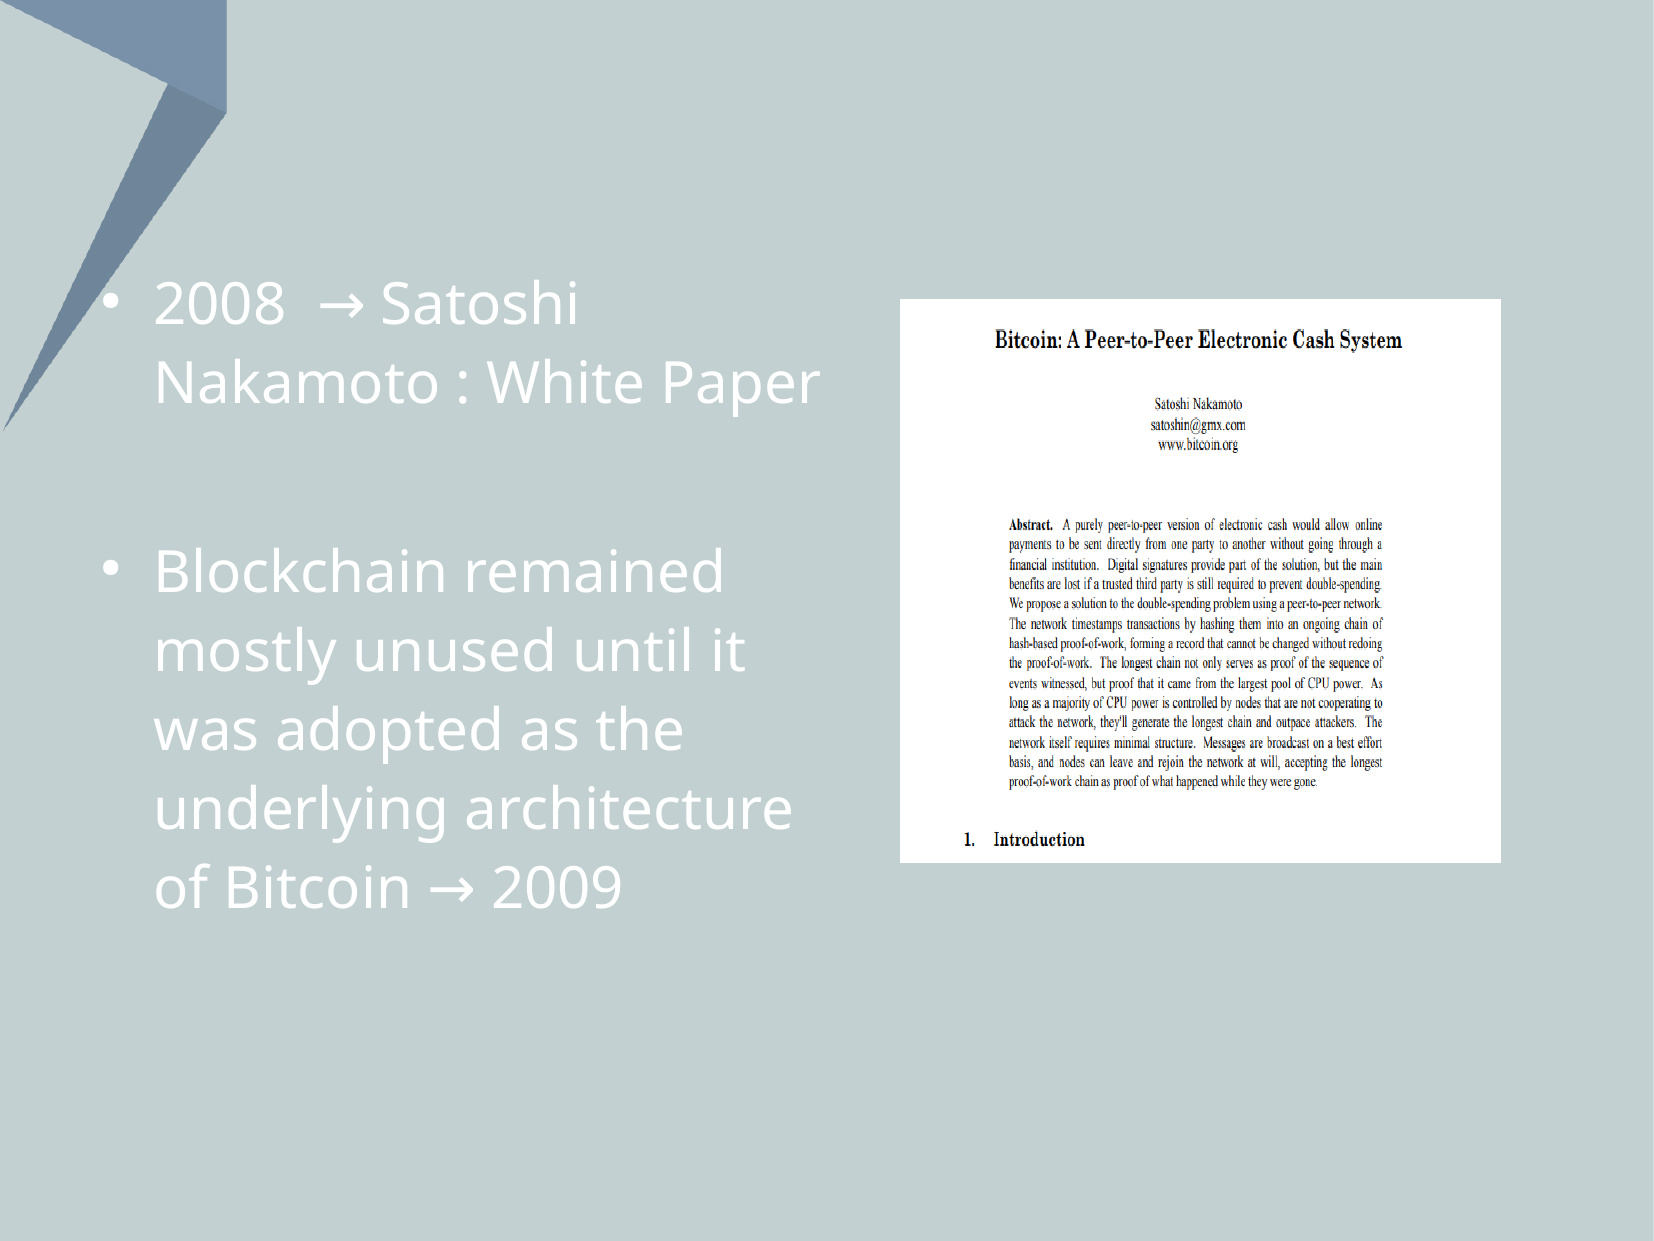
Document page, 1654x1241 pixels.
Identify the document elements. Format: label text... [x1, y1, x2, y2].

picture [0, 0, 1654, 1241]
list 2008 → Satoshi Nakamoto : White Paper Blockchain remained mostly unused until it was adopted as the underlying architecture of Bitcoin → 2009 [82, 262, 826, 1097]
title [82, 139, 1571, 332]
